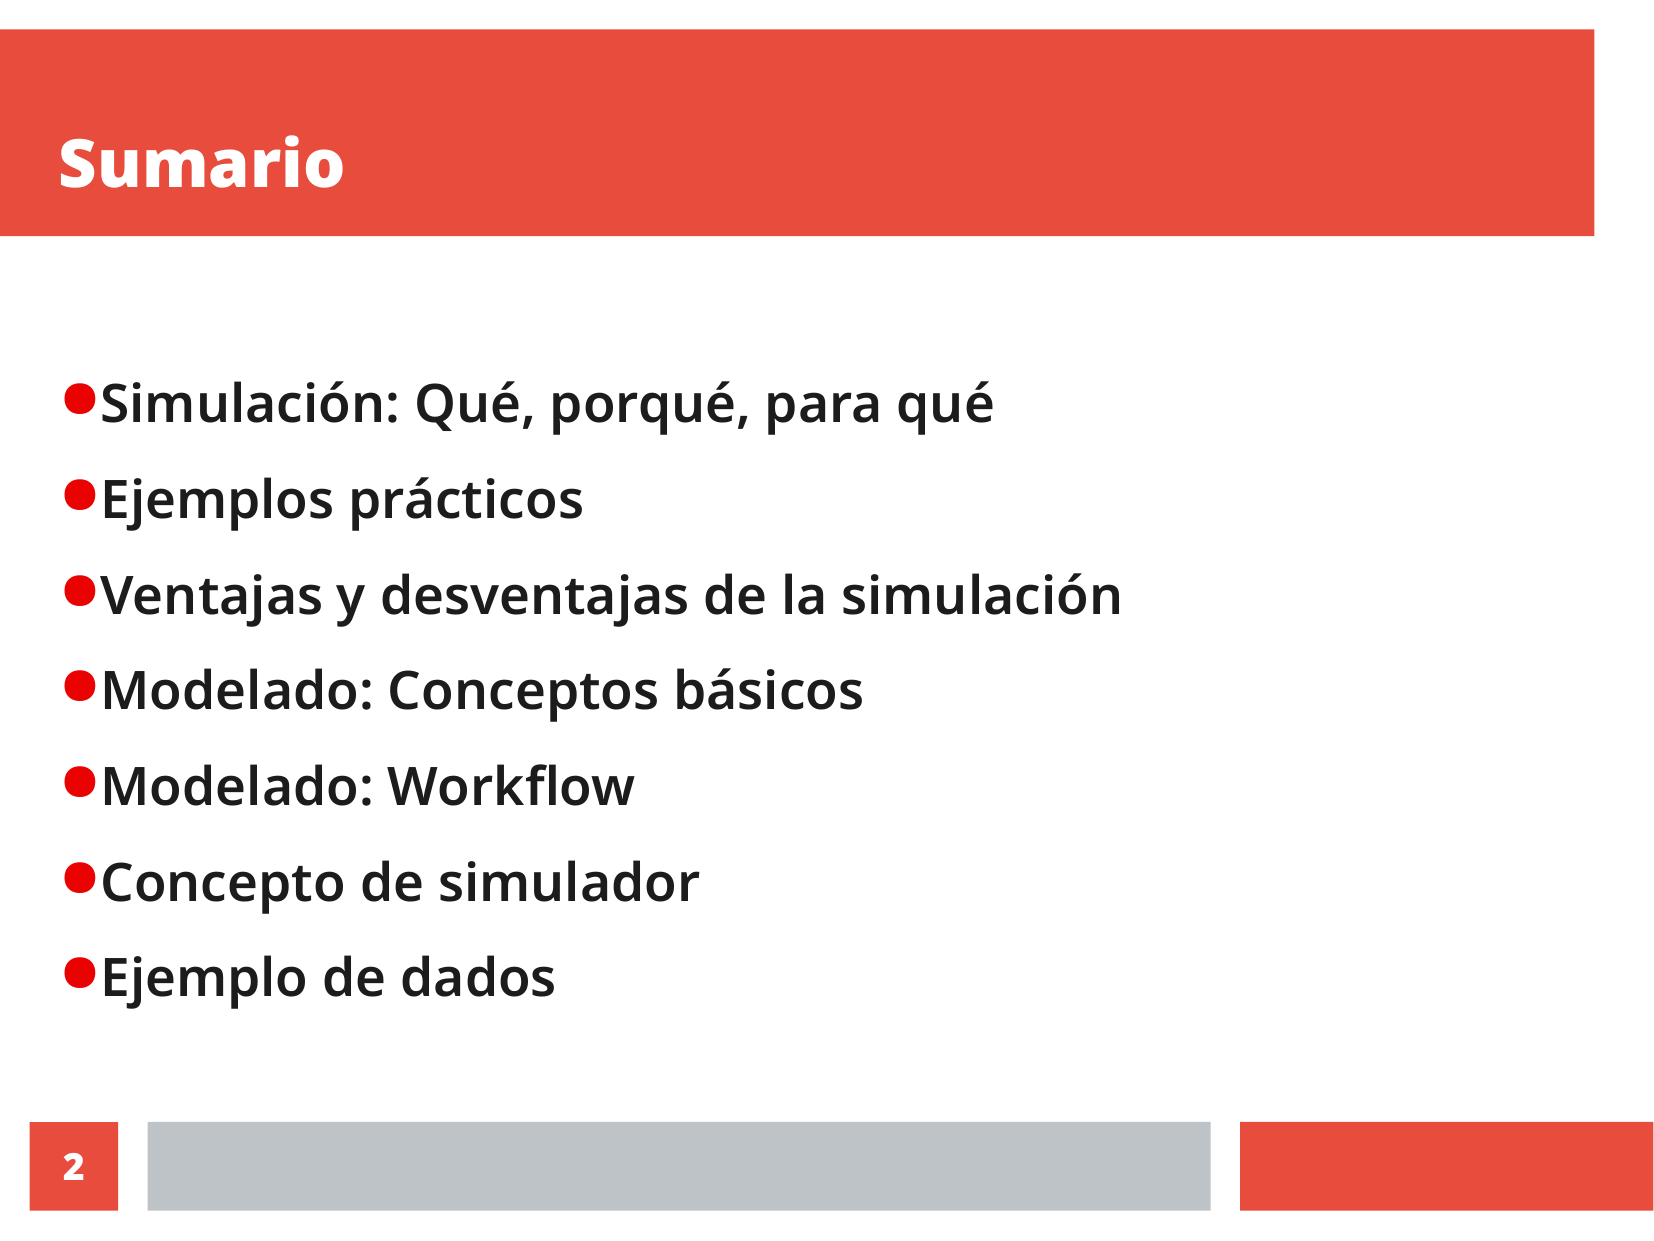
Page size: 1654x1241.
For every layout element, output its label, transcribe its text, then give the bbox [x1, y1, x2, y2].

list Simulación: Qué, porqué, para qué Ejemplos prácticos Ventajas y desventajas de la simulación Modelado: Conceptos básicos Modelado: Workflow Concepto de simulador Ejemplo de dados [59, 270, 1566, 1016]
title Sumario [59, 59, 1595, 207]
